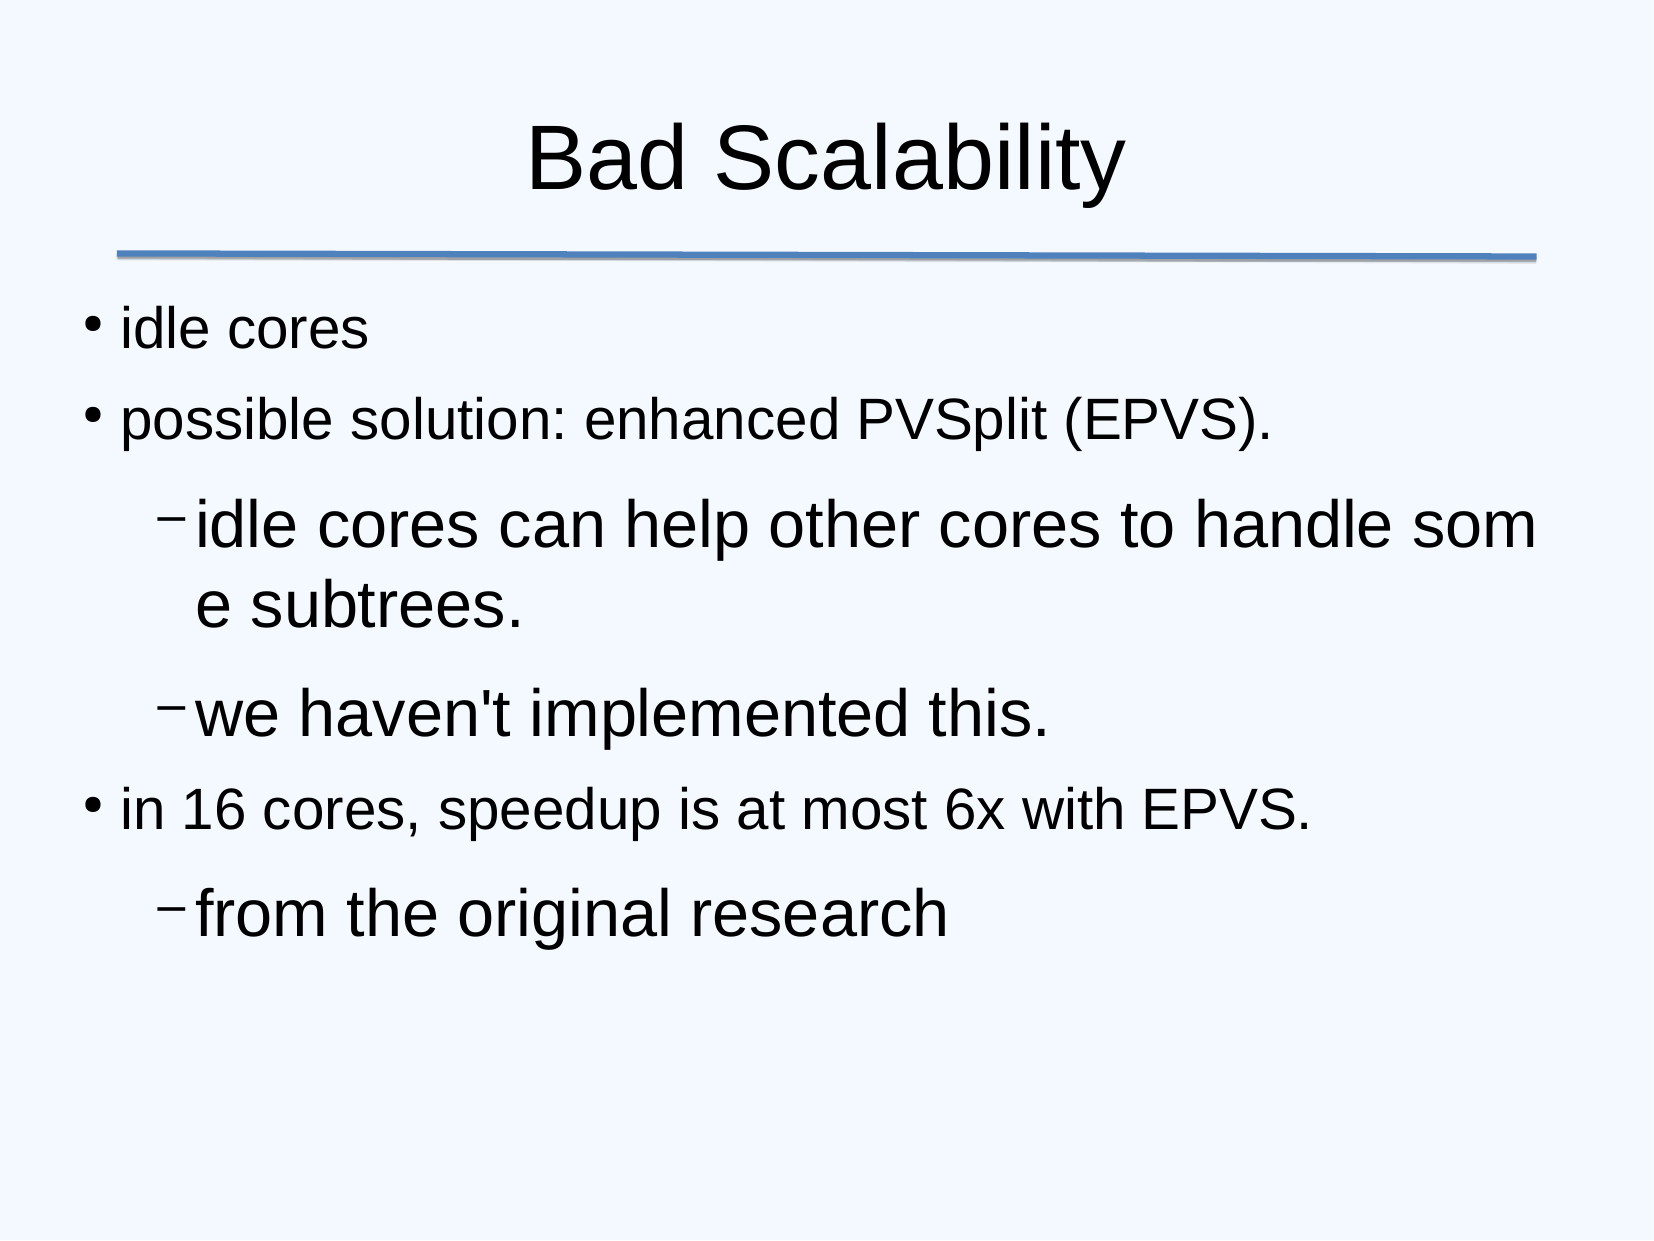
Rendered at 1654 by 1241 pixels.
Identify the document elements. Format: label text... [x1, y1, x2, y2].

title Bad Scalability [82, 49, 1571, 257]
list idle cores possible solution: enhanced PVSplit (EPVS). idle cores can help other cores to handle some subtrees. we haven't implemented this. in 16 cores, speedup is at most 6x with EPVS. from the original research [82, 290, 1571, 1010]
